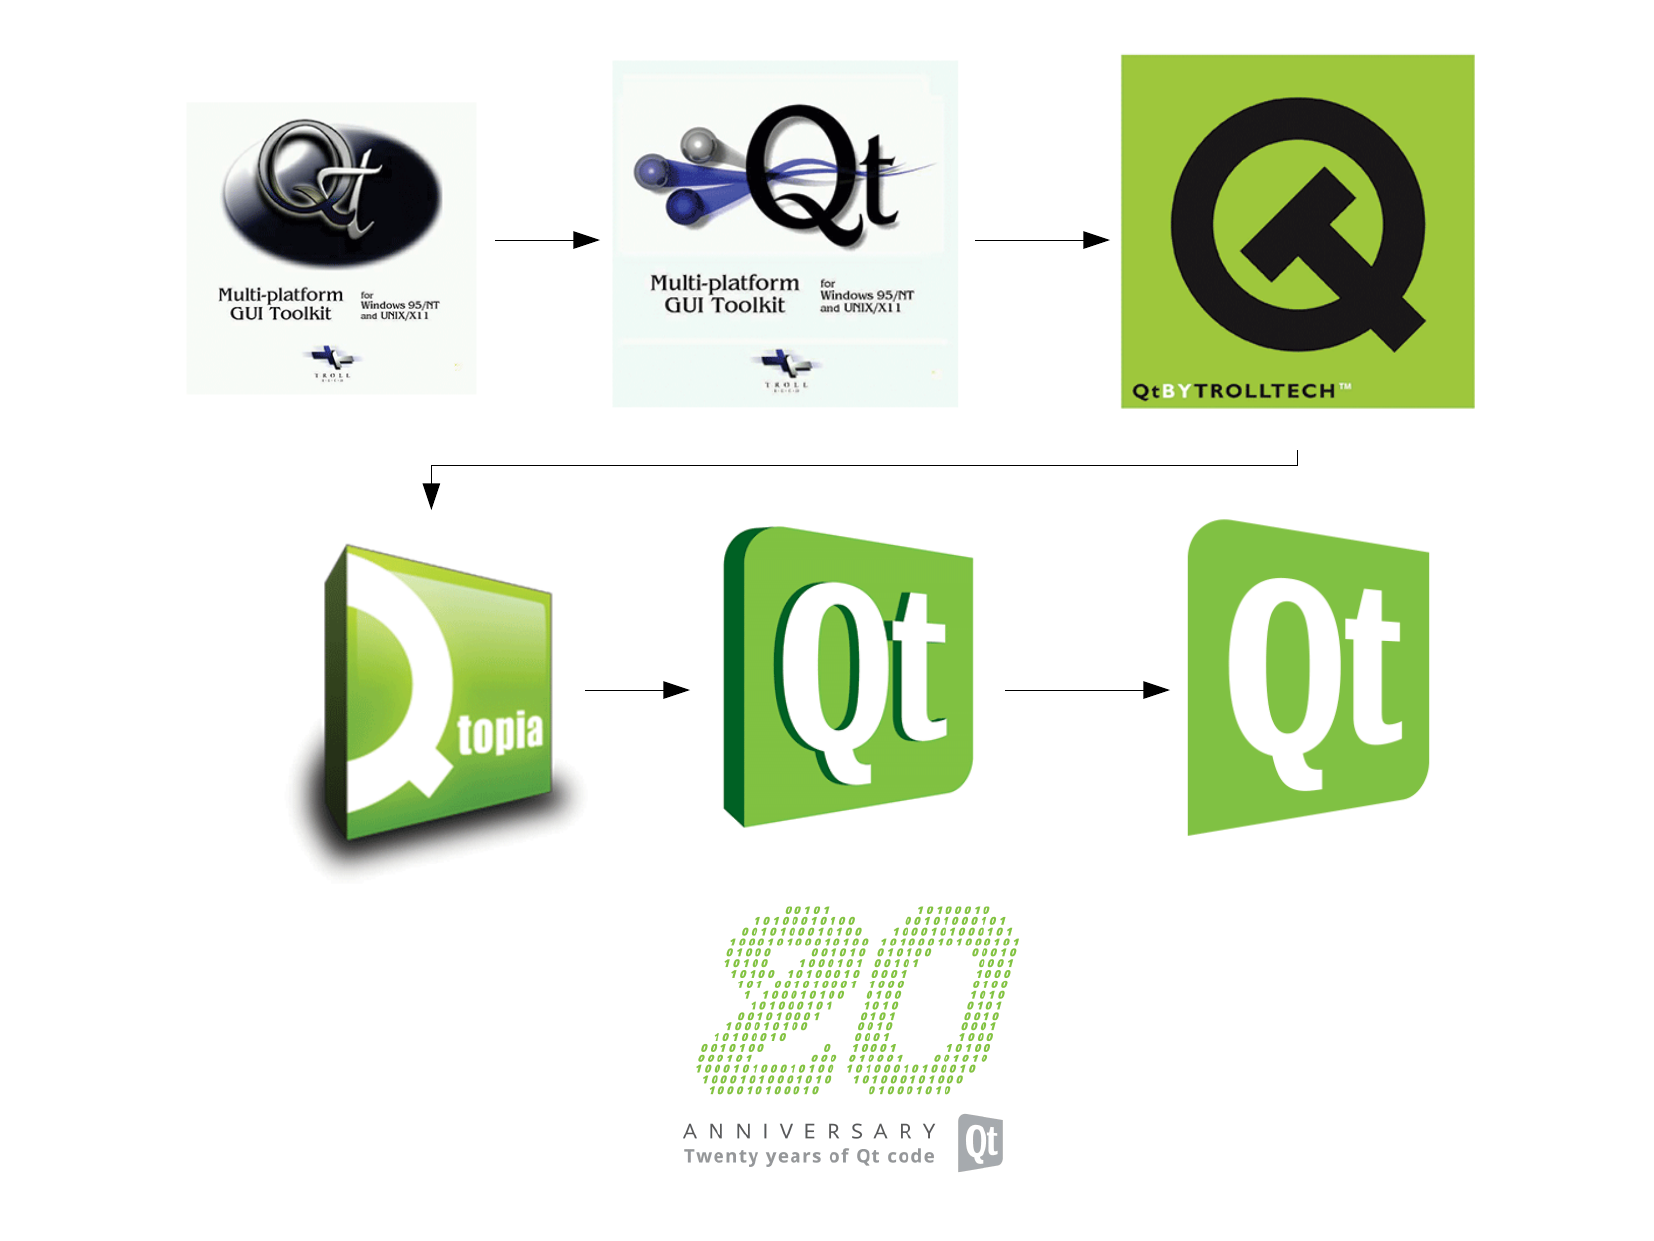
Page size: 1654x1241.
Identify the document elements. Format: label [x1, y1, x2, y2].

picture [1080, 14, 1516, 451]
picture [581, 29, 991, 439]
picture [155, 74, 511, 430]
picture [228, 509, 634, 916]
picture [660, 494, 1047, 1210]
picture [1131, 500, 1486, 856]
